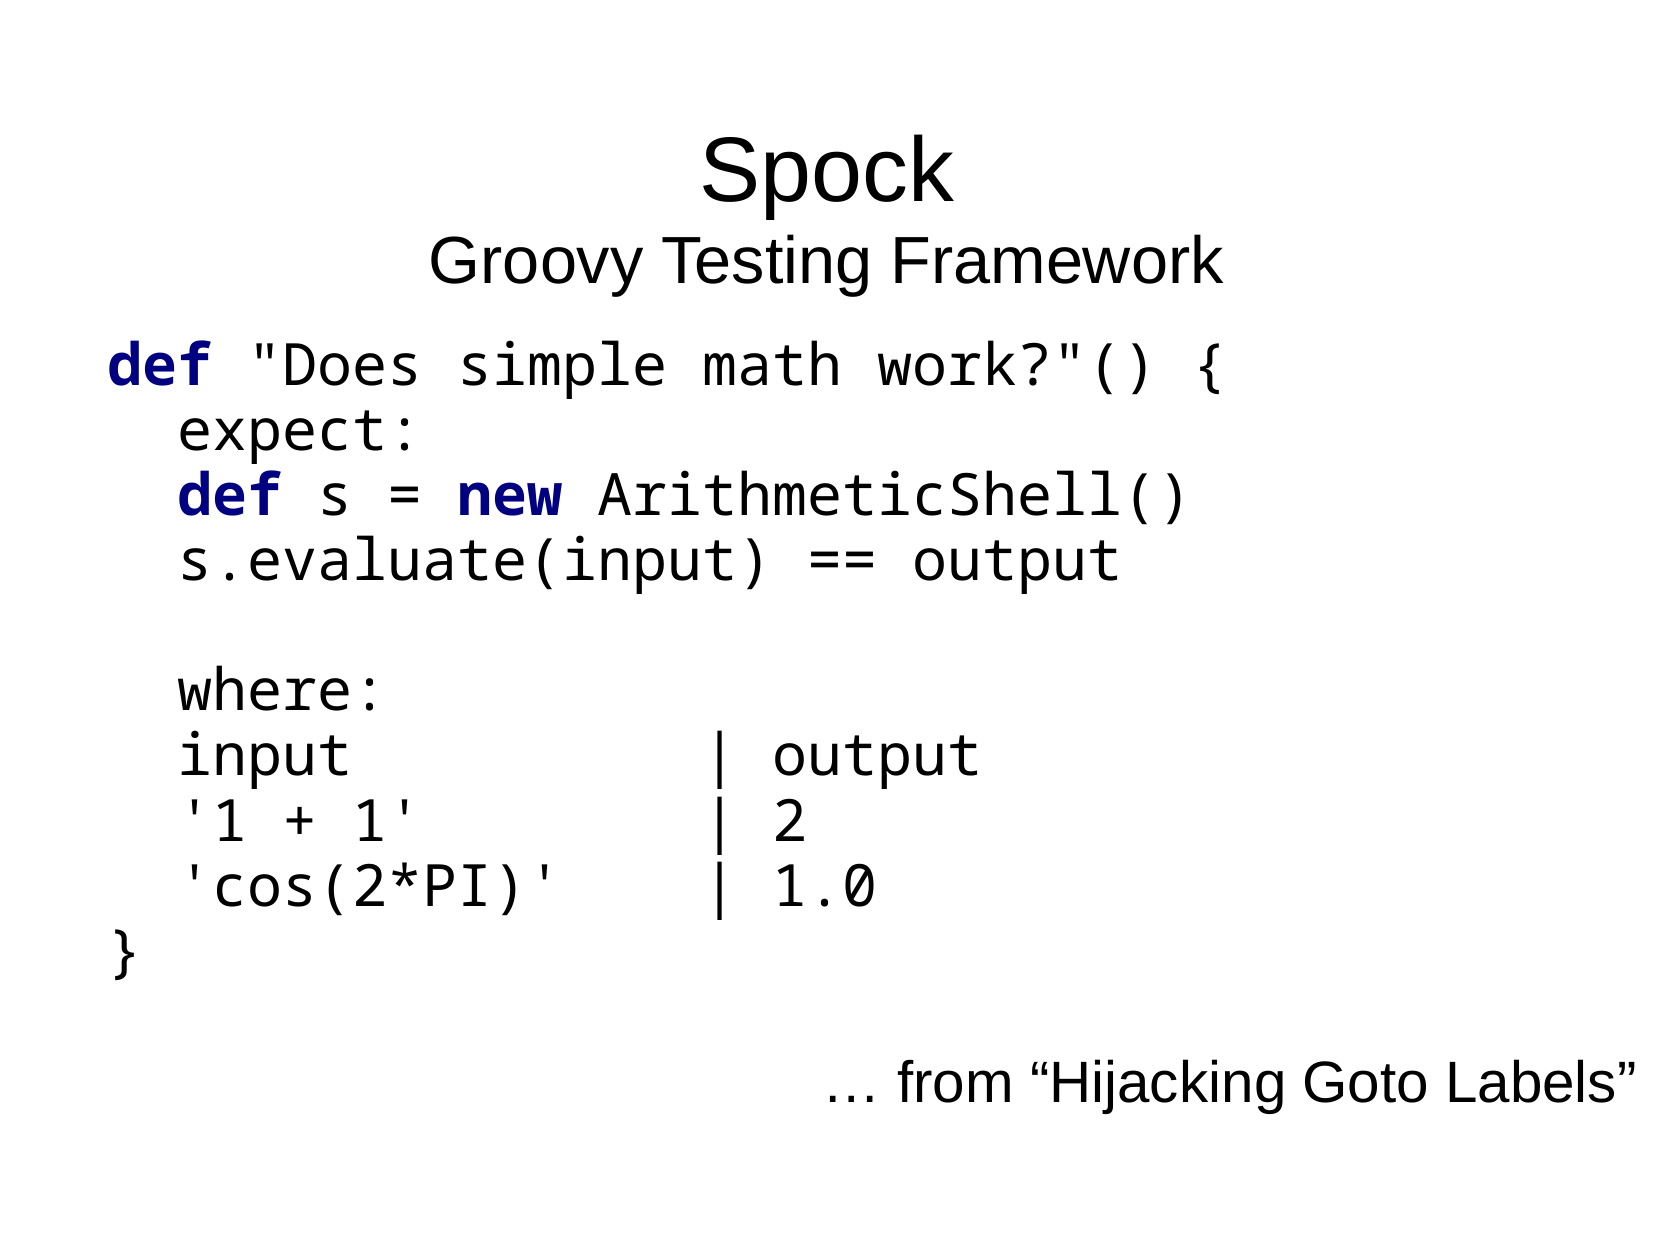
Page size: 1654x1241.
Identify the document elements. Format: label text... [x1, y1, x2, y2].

text_box def "Does simple math work?"() { expect: def s = new ArithmeticShell() s.evaluate(input) == output where: input | output '1 + 1' | 2 'cos(2*PI)' | 1.0 } [92, 325, 1597, 992]
title Spock Groovy Testing Framework [82, 102, 1571, 310]
title … from “Hijacking Goto Labels” [37, 1036, 1638, 1129]
